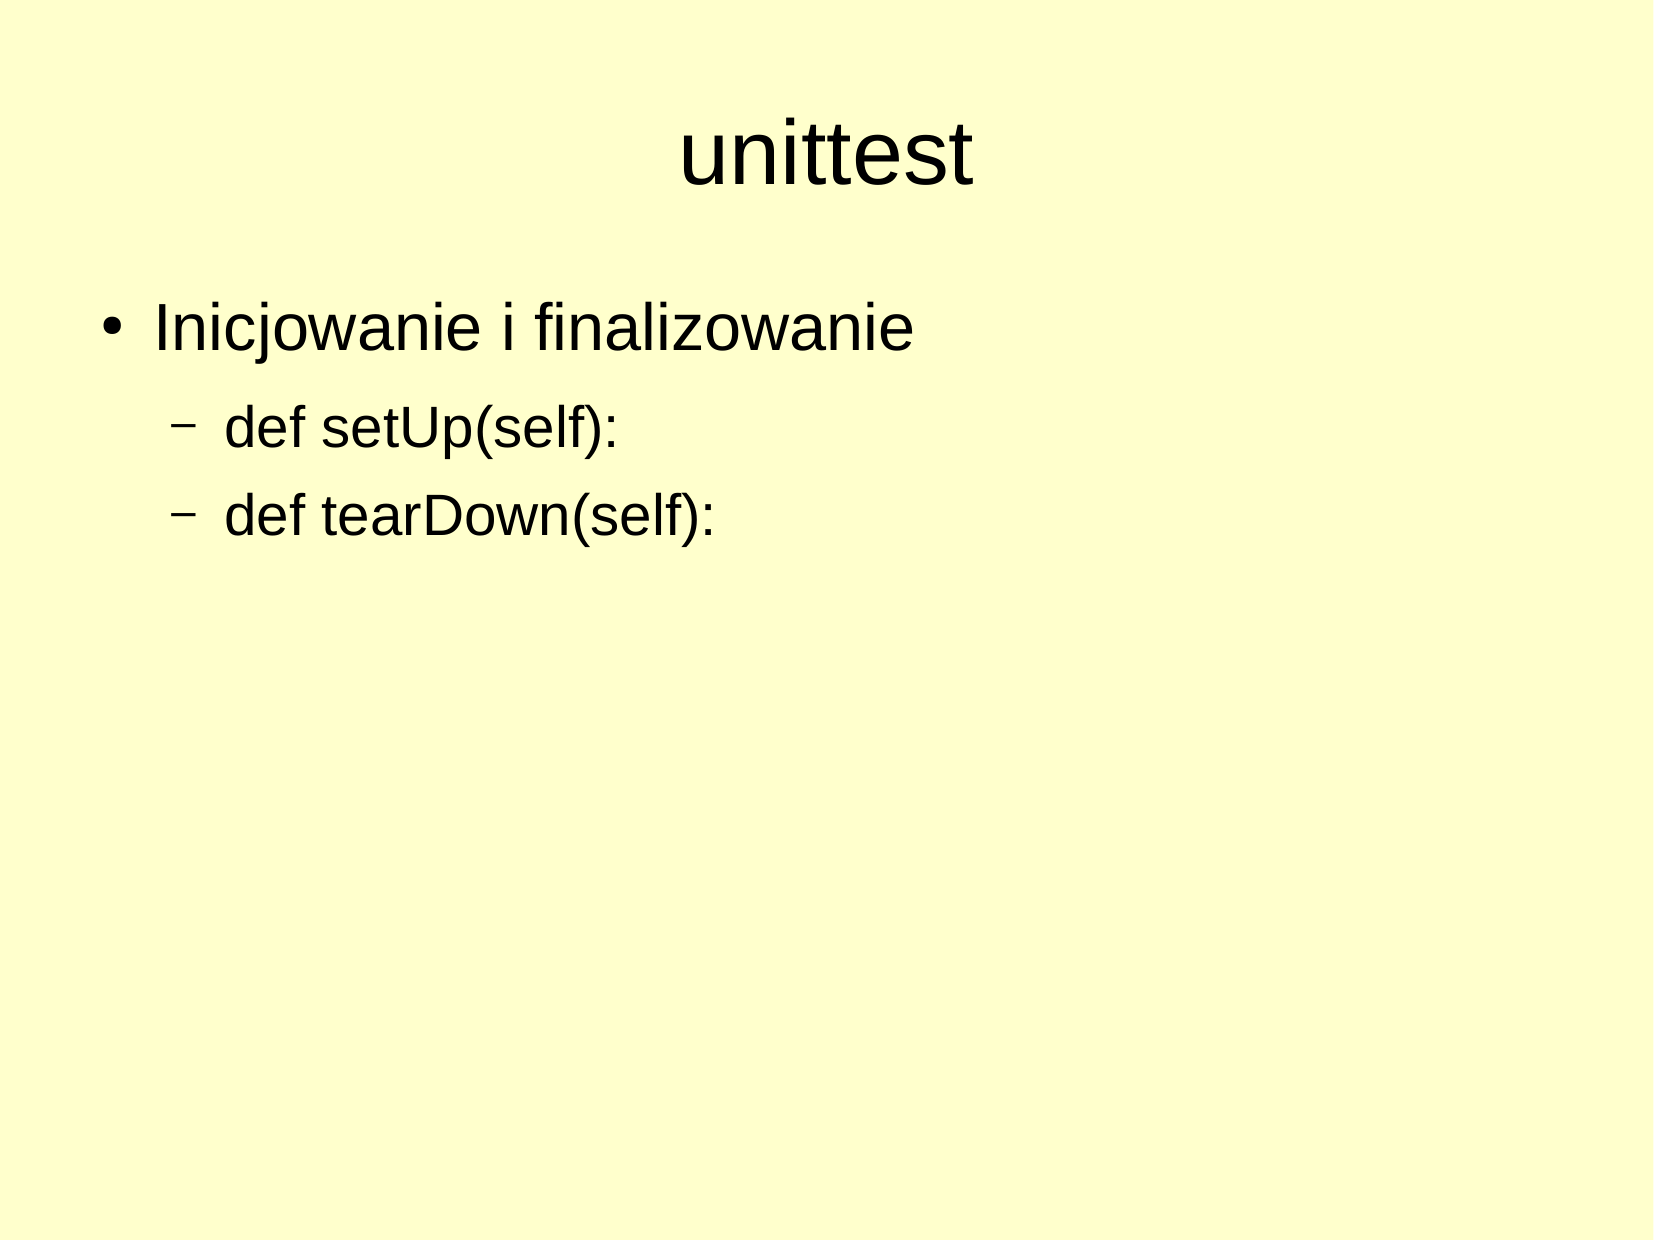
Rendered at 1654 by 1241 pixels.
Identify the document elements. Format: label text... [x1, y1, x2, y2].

list Inicjowanie i finalizowanie def setUp(self): def tearDown(self): [82, 290, 1571, 1109]
title unittest [82, 49, 1571, 257]
